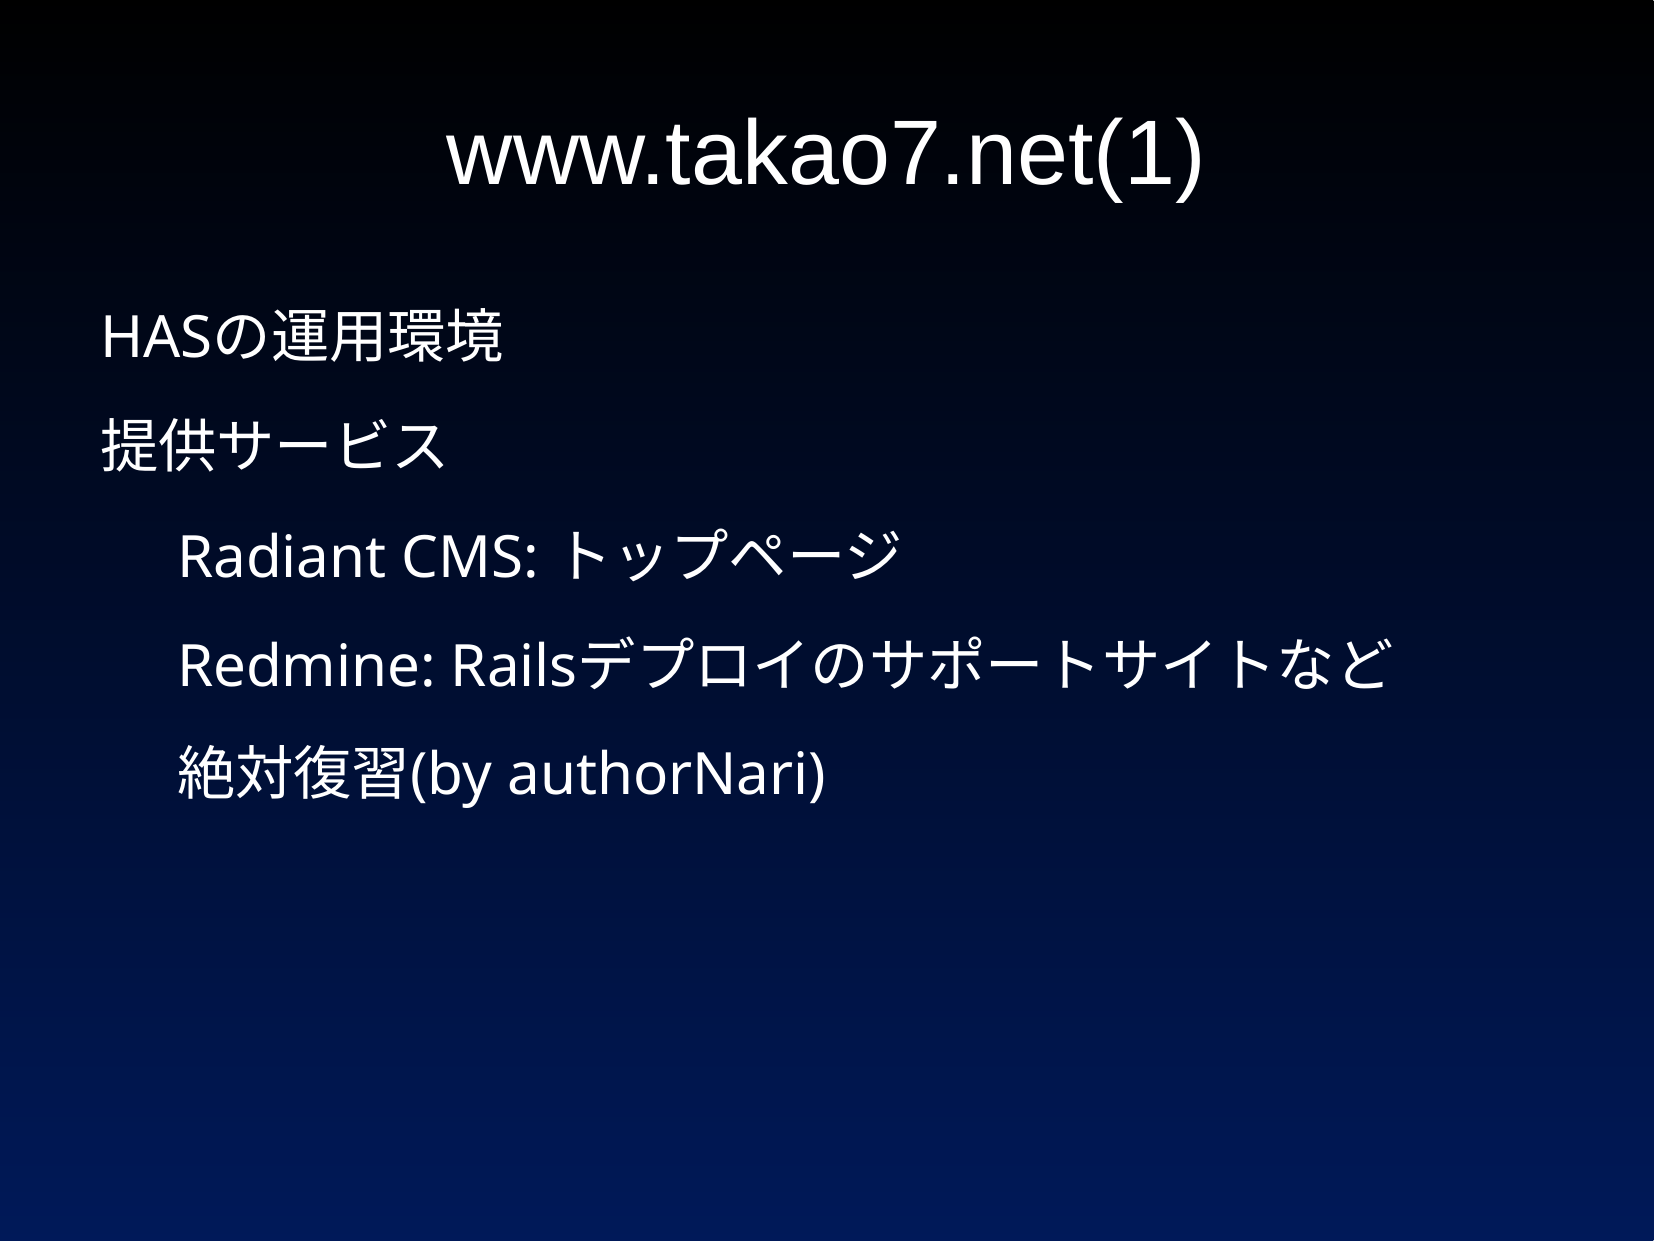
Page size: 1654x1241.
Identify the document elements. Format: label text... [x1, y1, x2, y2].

title www.takao7.net(1) [82, 49, 1571, 257]
list HASの運用環境 提供サービス Radiant CMS: トップページ Redmine: Railsデプロイのサポートサイトなど 絶対復習(by authorNari) [82, 290, 1571, 1094]
